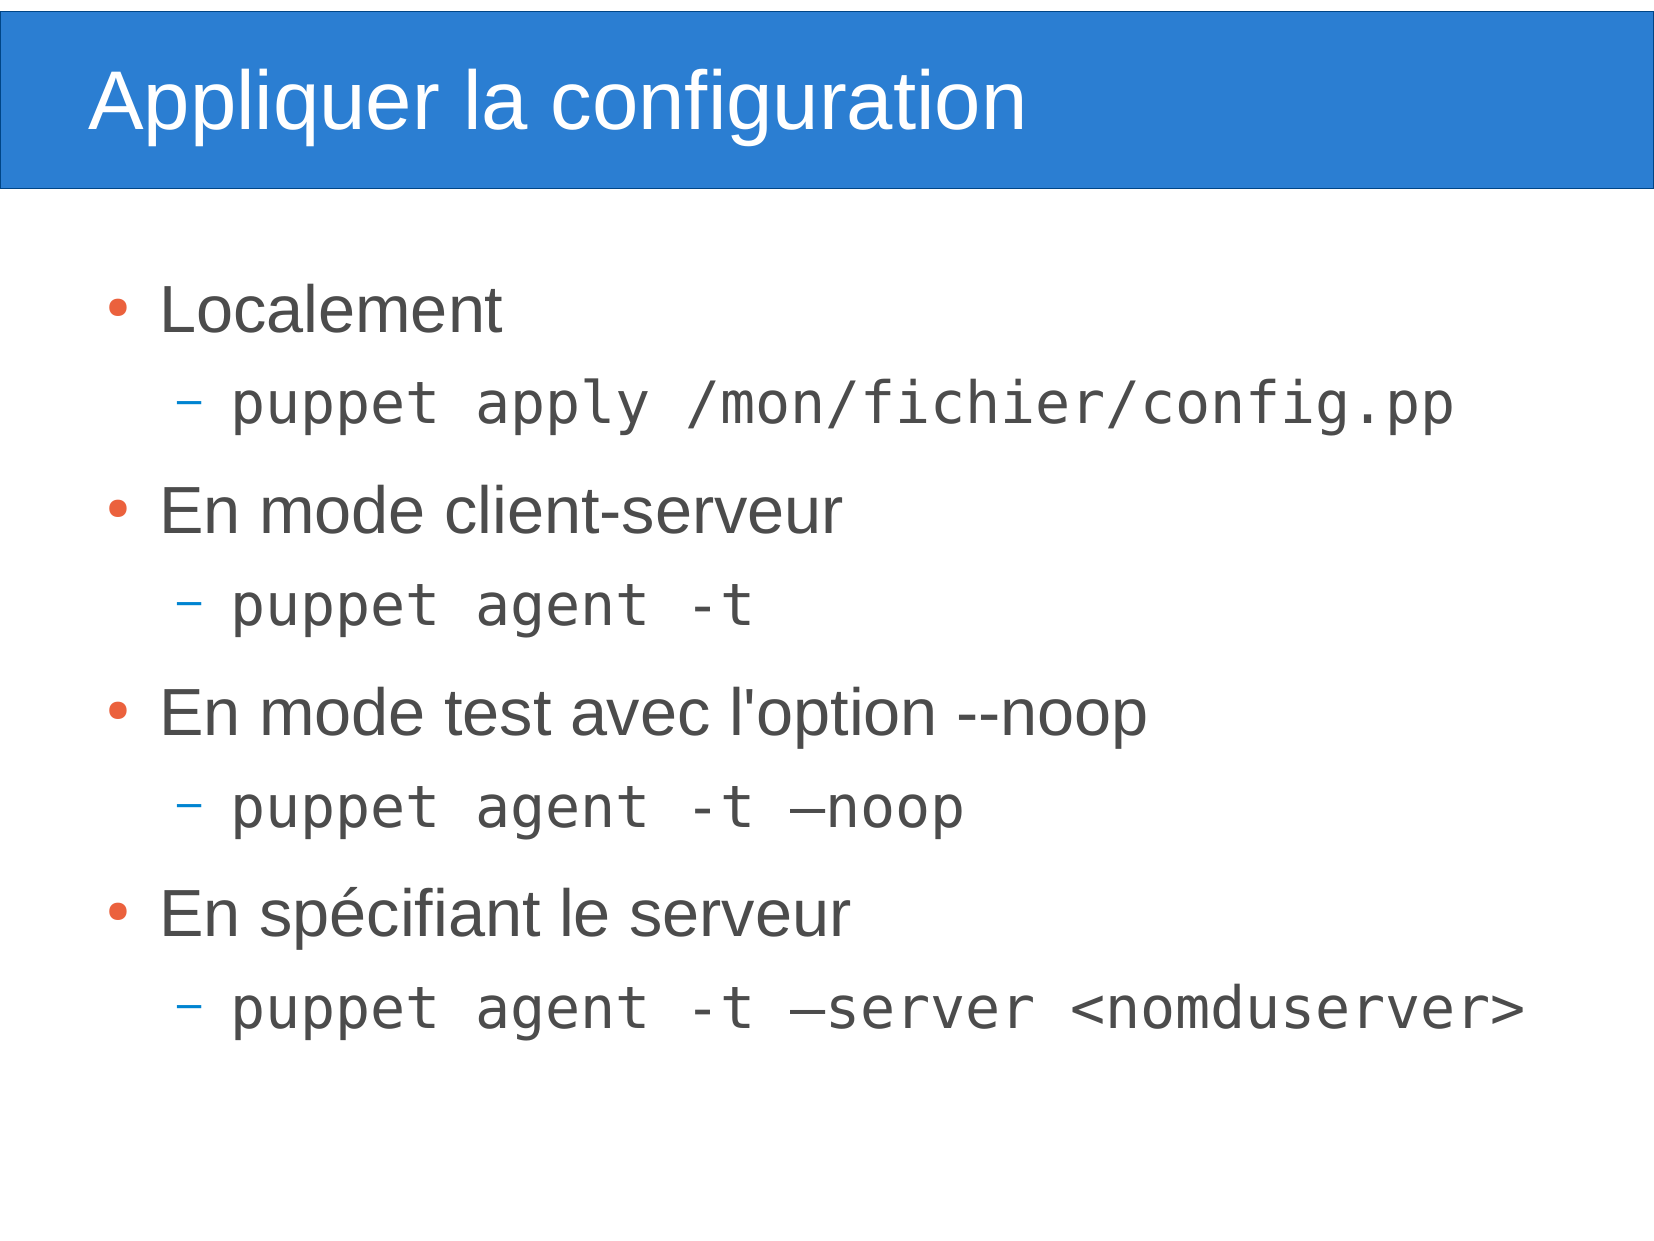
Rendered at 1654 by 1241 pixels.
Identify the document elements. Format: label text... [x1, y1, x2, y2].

list Localement puppet apply /mon/fichier/config.pp En mode client-serveur puppet agent -t En mode test avec l'option --noop puppet agent -t –noop En spécifiant le serveur puppet agent -t –server <nomduserver> [88, 271, 1589, 1211]
title Appliquer la configuration [0, 11, 1654, 189]
